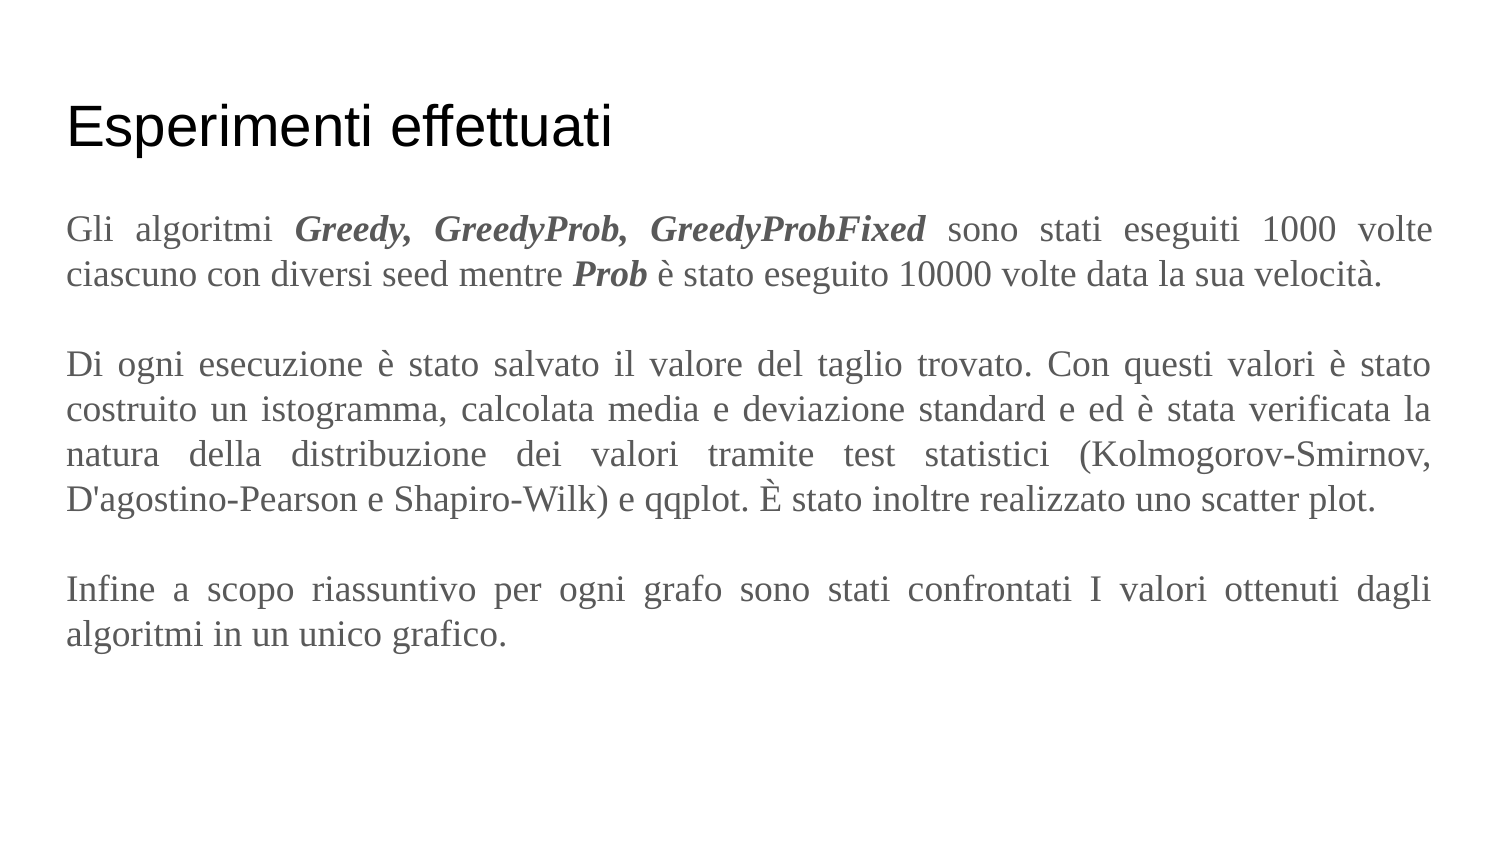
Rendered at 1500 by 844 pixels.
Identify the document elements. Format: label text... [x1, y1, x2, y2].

list Gli algoritmi Greedy, GreedyProb, GreedyProbFixed sono stati eseguiti 1000 volte ciascuno con diversi seed mentre Prob è stato eseguito 10000 volte data la sua velocità. Di ogni esecuzione è stato salvato il valore del taglio trovato. Con questi valori è stato costruito un istogramma, calcolata media e deviazione standard e ed è stata verificata la natura della distribuzione dei valori tramite test statistici (Kolmogorov-Smirnov, D'agostino-Pearson e Shapiro-Wilk) e qqplot. È stato inoltre realizzato uno scatter plot. Infine a scopo riassuntivo per ogni grafo sono stati confrontati I valori ottenuti dagli algoritmi in un unico grafico. [51, 189, 1449, 750]
title Esperimenti effettuati [51, 72, 1449, 167]
